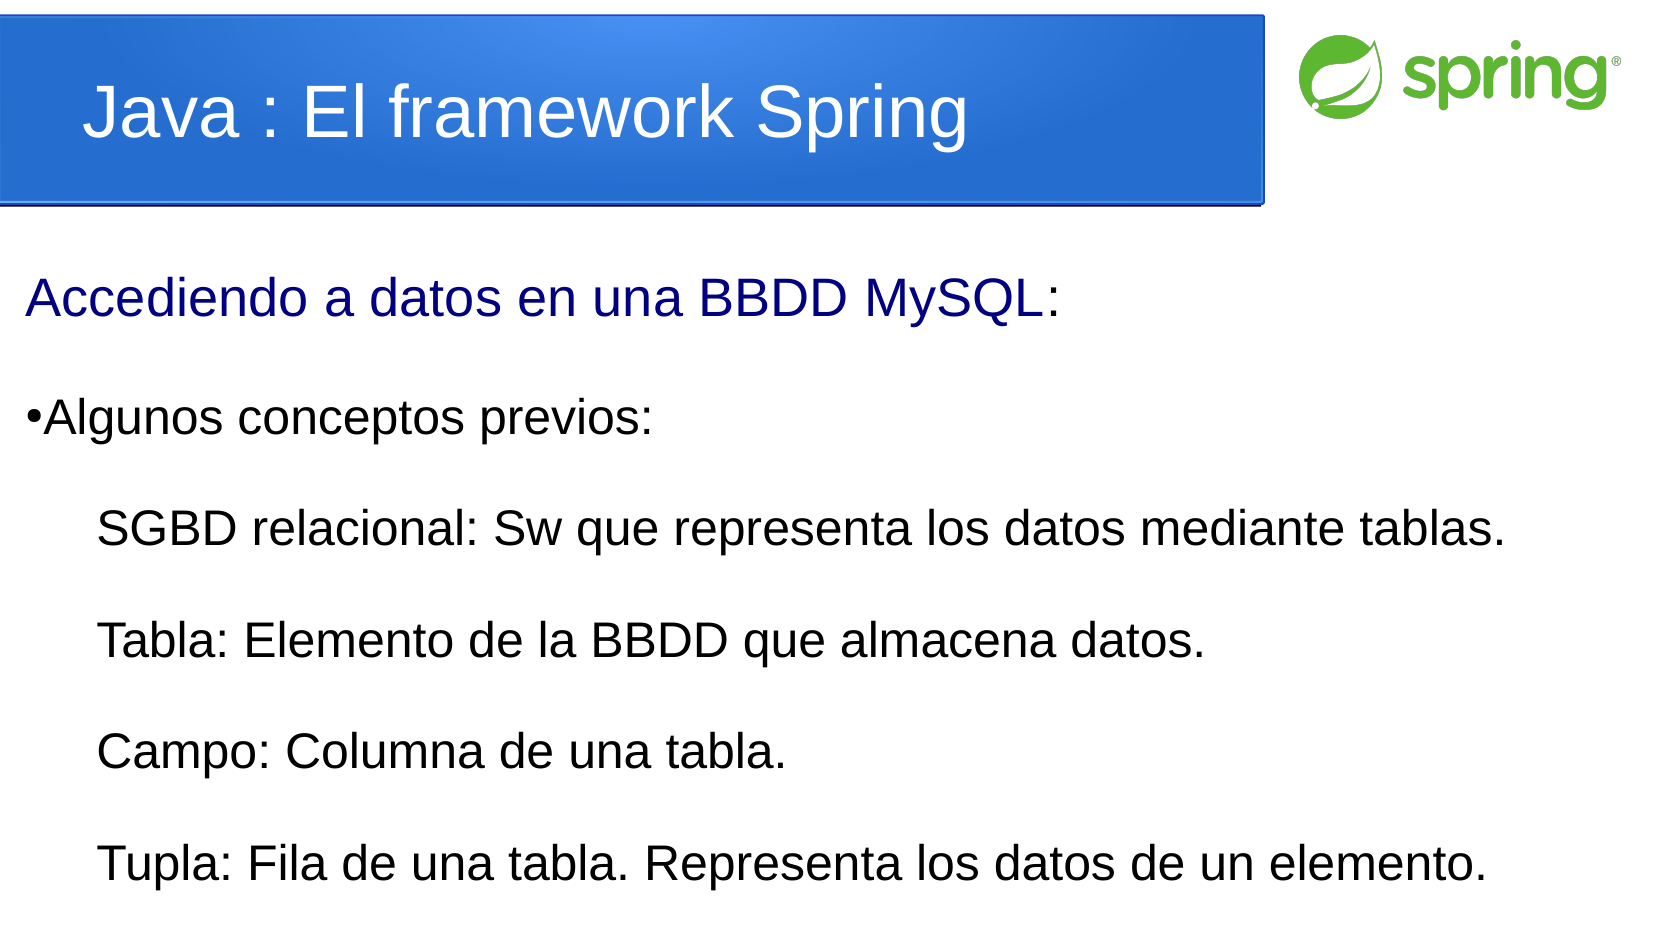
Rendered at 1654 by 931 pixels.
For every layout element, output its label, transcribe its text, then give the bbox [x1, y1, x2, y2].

title Java : El framework Spring [82, 35, 1235, 164]
subtitle Accediendo a datos en una BBDD MySQL: Algunos conceptos previos: SGBD relacional: Sw que representa los datos mediante tablas. Tabla: Elemento de la BBDD que almacena datos. Campo: Columna de una tabla. Tupla: Fila de una tabla. Representa los datos de un elemento. [25, 164, 1644, 931]
picture [1299, 35, 1621, 119]
